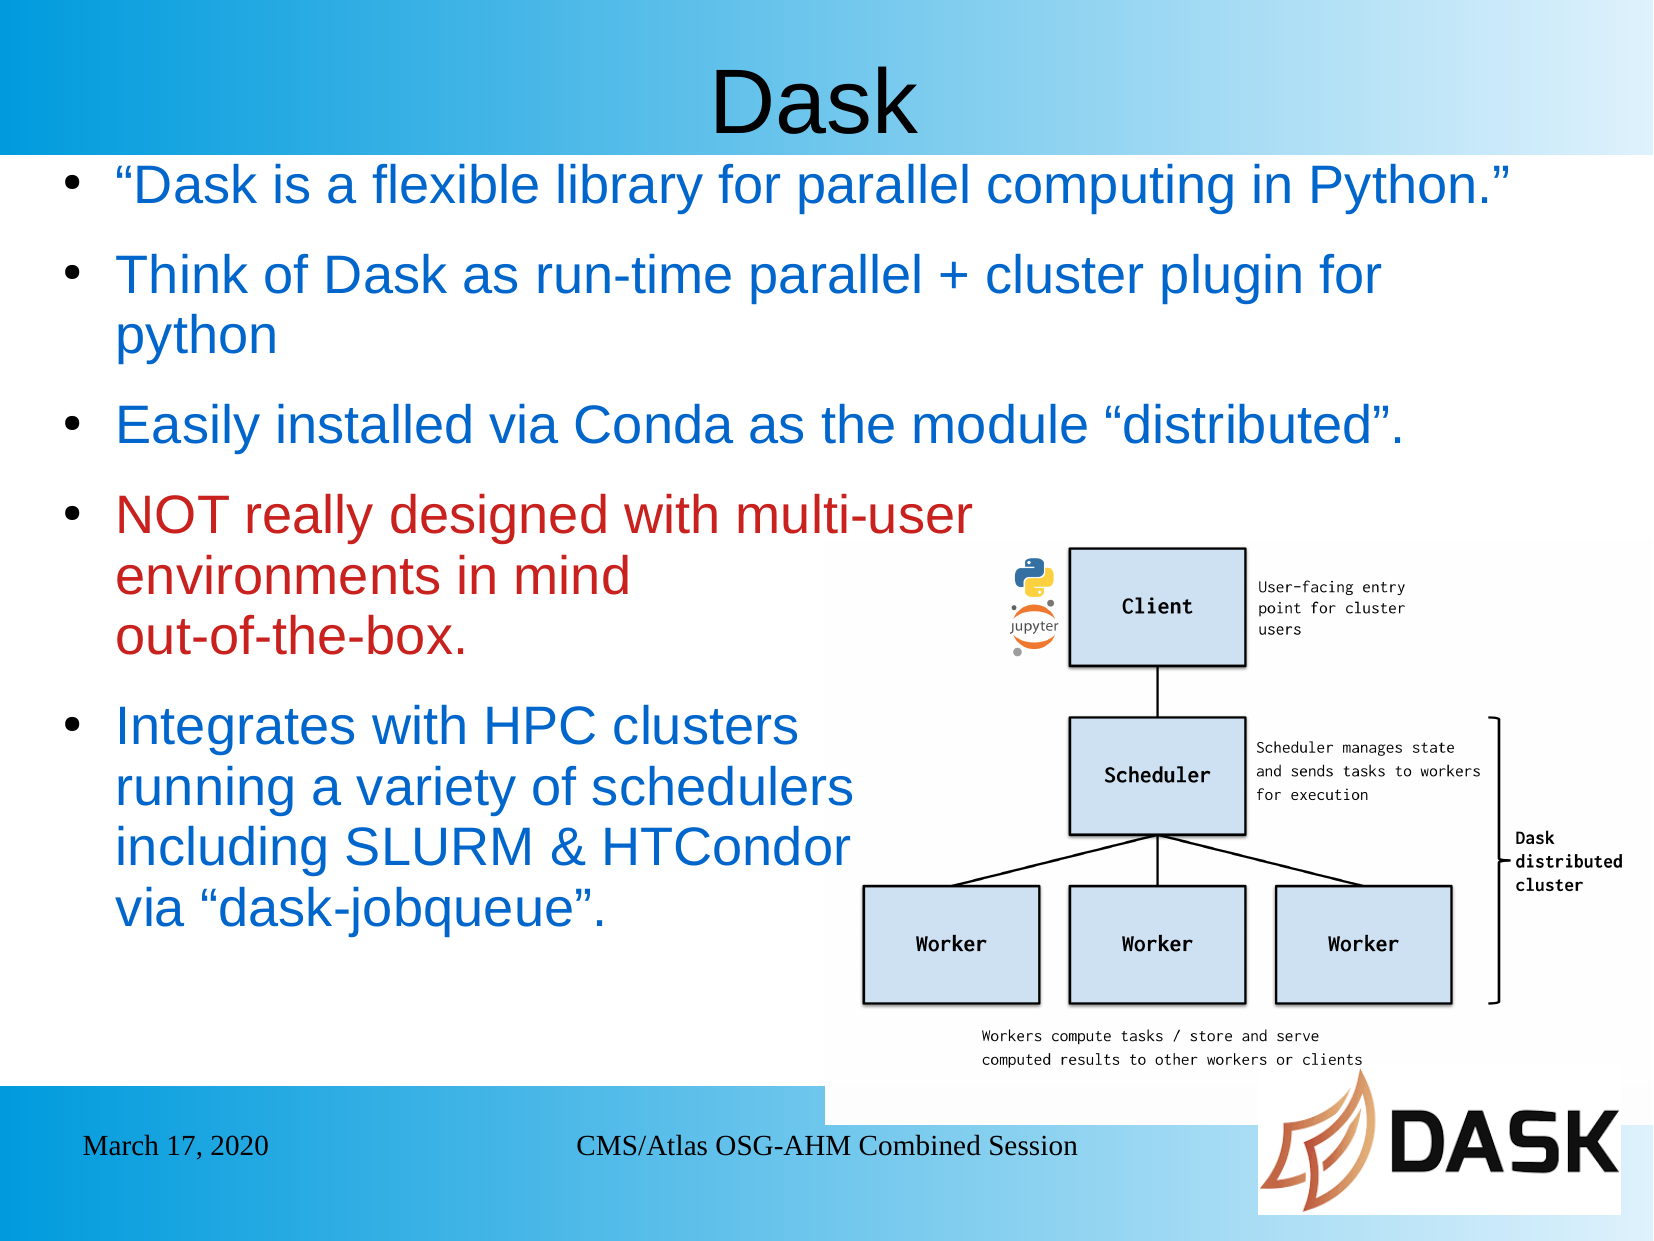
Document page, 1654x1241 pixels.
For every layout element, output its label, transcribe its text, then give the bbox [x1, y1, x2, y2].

picture [825, 539, 1654, 1216]
list “Dask is a flexible library for parallel computing in Python.” Think of Dask as run-time parallel + cluster plugin for python Easily installed via Conda as the module “distributed”. NOT really designed with multi-user environments in mind out-of-the-box. Integrates with HPC clusters running a variety of schedulers including SLURM & HTCondor via “dask-jobqueue”. [45, 154, 1534, 874]
title Dask [82, 49, 1571, 155]
